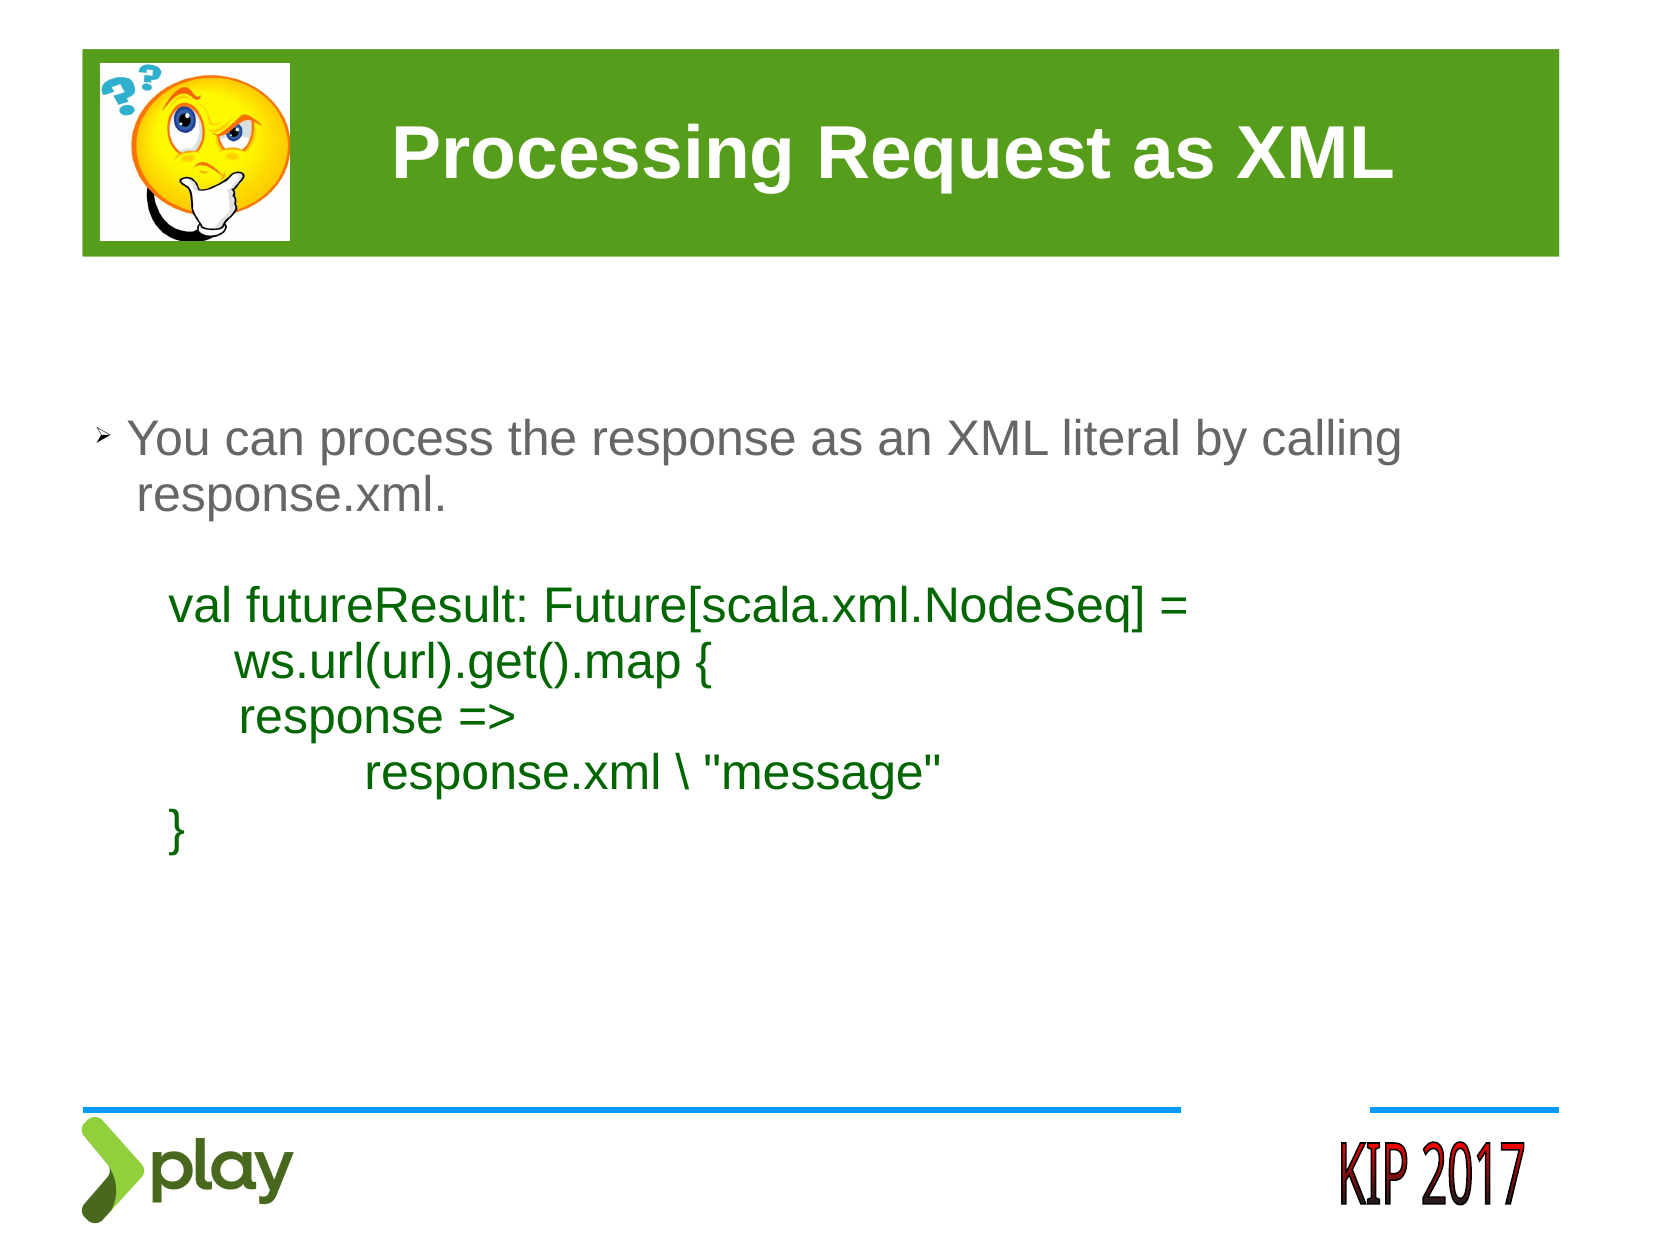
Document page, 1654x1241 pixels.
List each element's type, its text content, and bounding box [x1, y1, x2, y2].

title Processing Request as XML [82, 49, 1560, 257]
picture [100, 63, 290, 241]
picture [68, 1111, 302, 1229]
subtitle You can process the response as an XML literal by calling response.xml. val futureResult: Future[scala.xml.NodeSeq] = ws.url(url).get().map { response => response.xml \ "message" } [94, 354, 1548, 1103]
